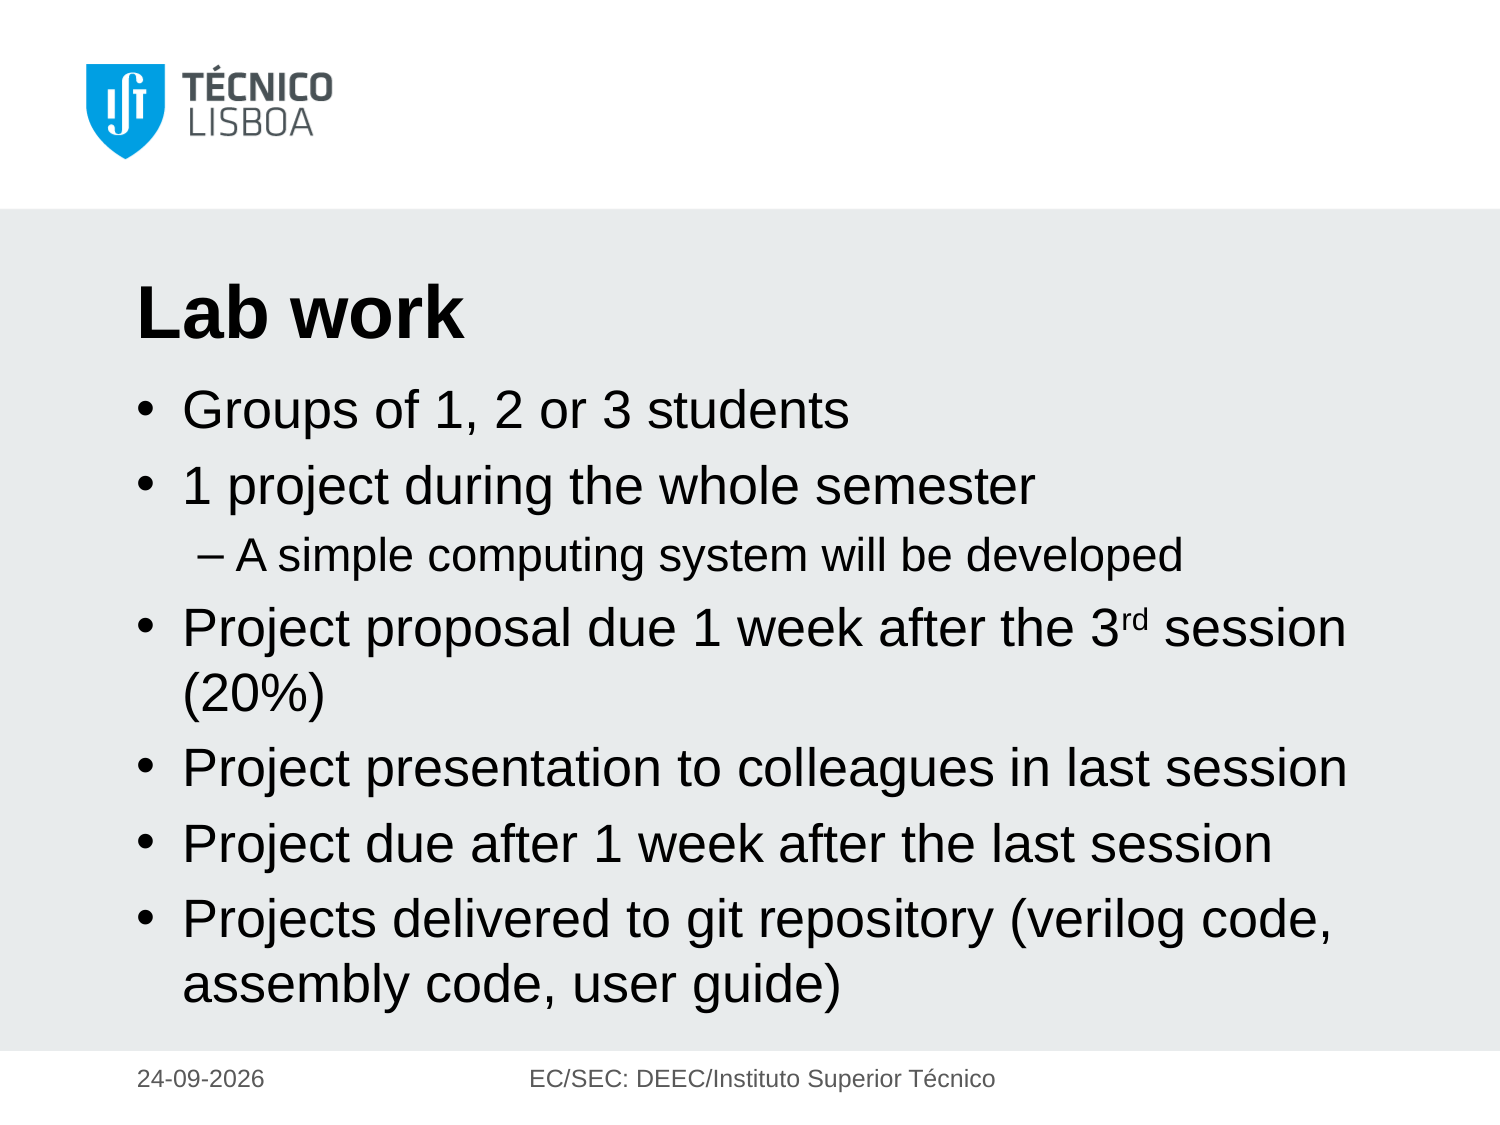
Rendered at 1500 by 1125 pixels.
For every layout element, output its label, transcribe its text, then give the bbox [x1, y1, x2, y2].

list Groups of 1, 2 or 3 students 1 project during the whole semester A simple computing system will be developed Project proposal due 1 week after the 3rd session (20%) Project presentation to colleagues in last session Project due after 1 week after the last session Projects delivered to git repository (verilog code, assembly code, user guide) [121, 367, 1378, 1053]
footer EC/SEC: DEEC/Instituto Superior Técnico [512, 1052, 1021, 1103]
picture [0, 0, 1500, 1125]
slide_number 23-09-2019 [121, 1052, 425, 1103]
title Lab work [121, 237, 1378, 367]
